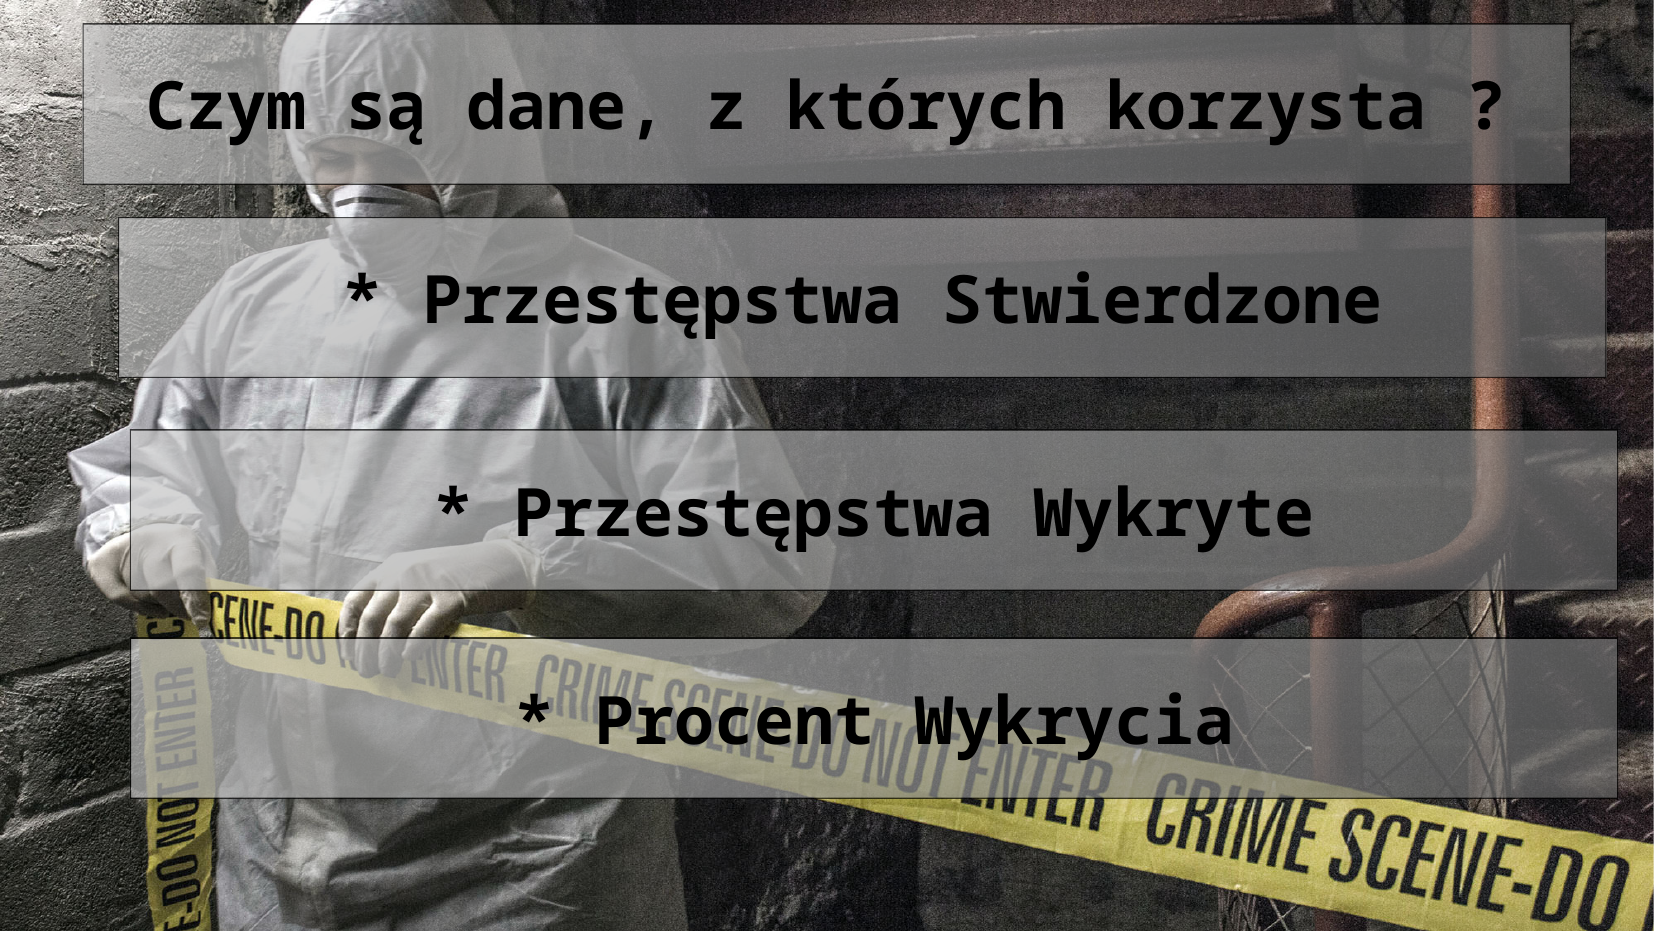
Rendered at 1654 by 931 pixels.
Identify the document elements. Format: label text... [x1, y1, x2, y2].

subtitle Czym są dane, z których korzysta ? [82, 23, 1571, 185]
picture [0, 0, 1654, 931]
text_box * Przestępstwa Wykryte [129, 429, 1619, 591]
text_box * Procent Wykrycia [129, 637, 1619, 799]
text_box * Przestępstwa Stwierdzone [118, 217, 1607, 378]
